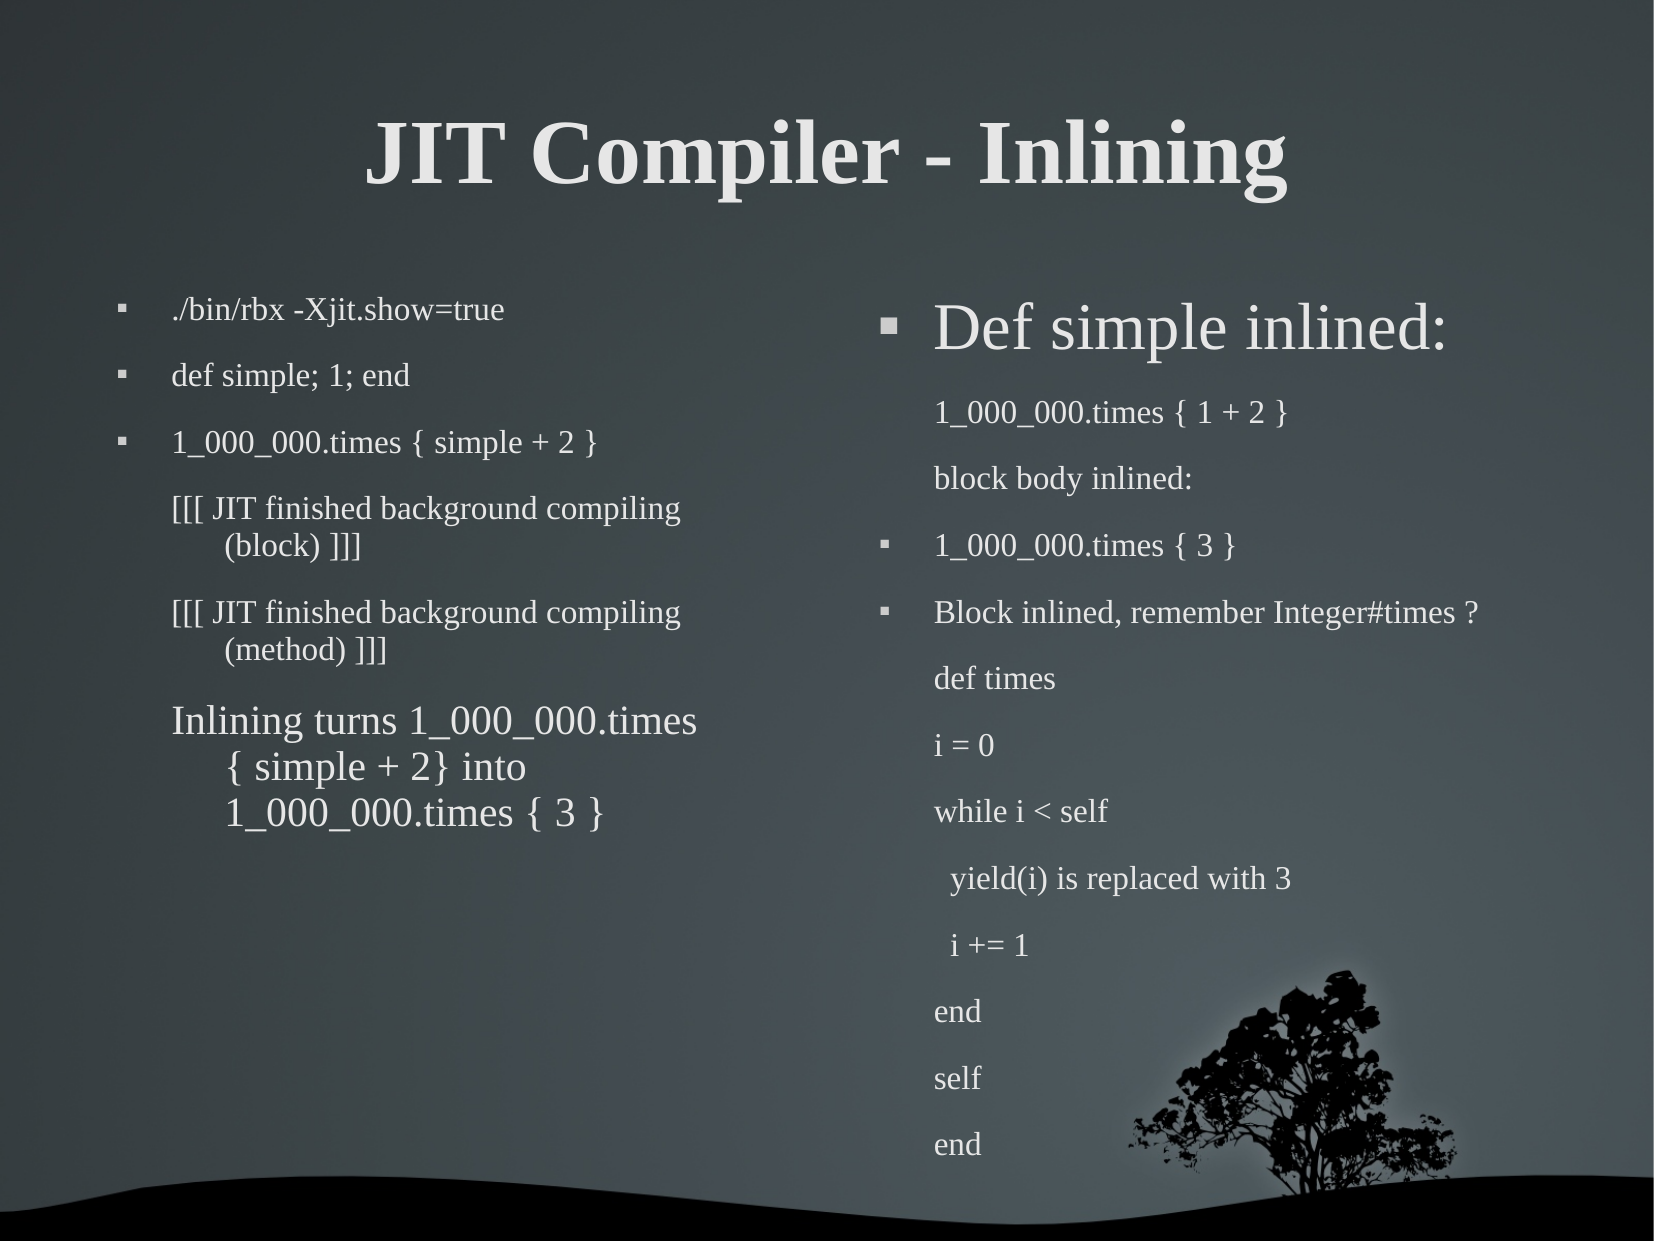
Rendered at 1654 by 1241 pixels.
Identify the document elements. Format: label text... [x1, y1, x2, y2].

picture [0, 0, 1654, 1241]
list ./bin/rbx -Xjit.show=true def simple; 1; end 1_000_000.times { simple + 2 } [[[ JIT finished background compiling (block) ]]] [[[ JIT finished background compiling (method) ]]] Inlining turns 1_000_000.times { simple + 2} into 1_000_000.times { 3 } [82, 290, 809, 1109]
list Def simple inlined: 1_000_000.times { 1 + 2 } block body inlined: 1_000_000.times { 3 } Block inlined, remember Integer#times ? def times i = 0 while i < self yield(i) is replaced with 3 i += 1 end self end [845, 290, 1572, 1241]
title JIT Compiler - Inlining [82, 49, 1571, 257]
